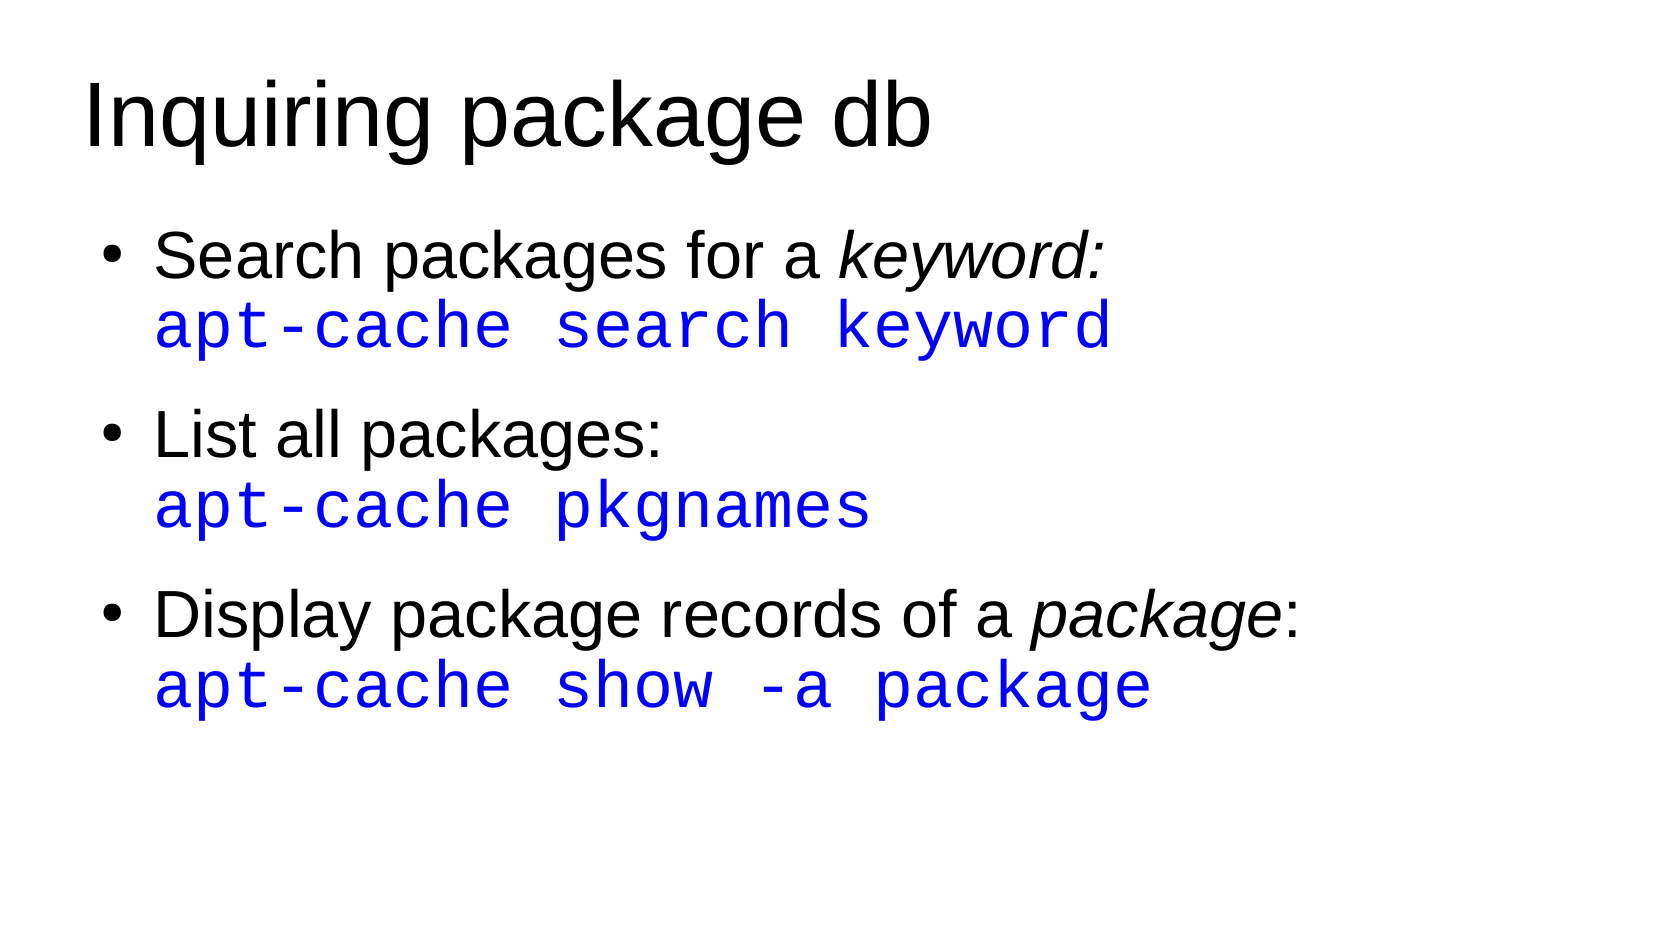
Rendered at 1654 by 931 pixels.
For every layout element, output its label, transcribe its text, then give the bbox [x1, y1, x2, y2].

title Inquiring package db [82, 37, 1571, 193]
list Search packages for a keyword: apt-cache search keyword List all packages: apt-cache pkgnames Display package records of a package: apt-cache show -a package [82, 217, 1571, 758]
